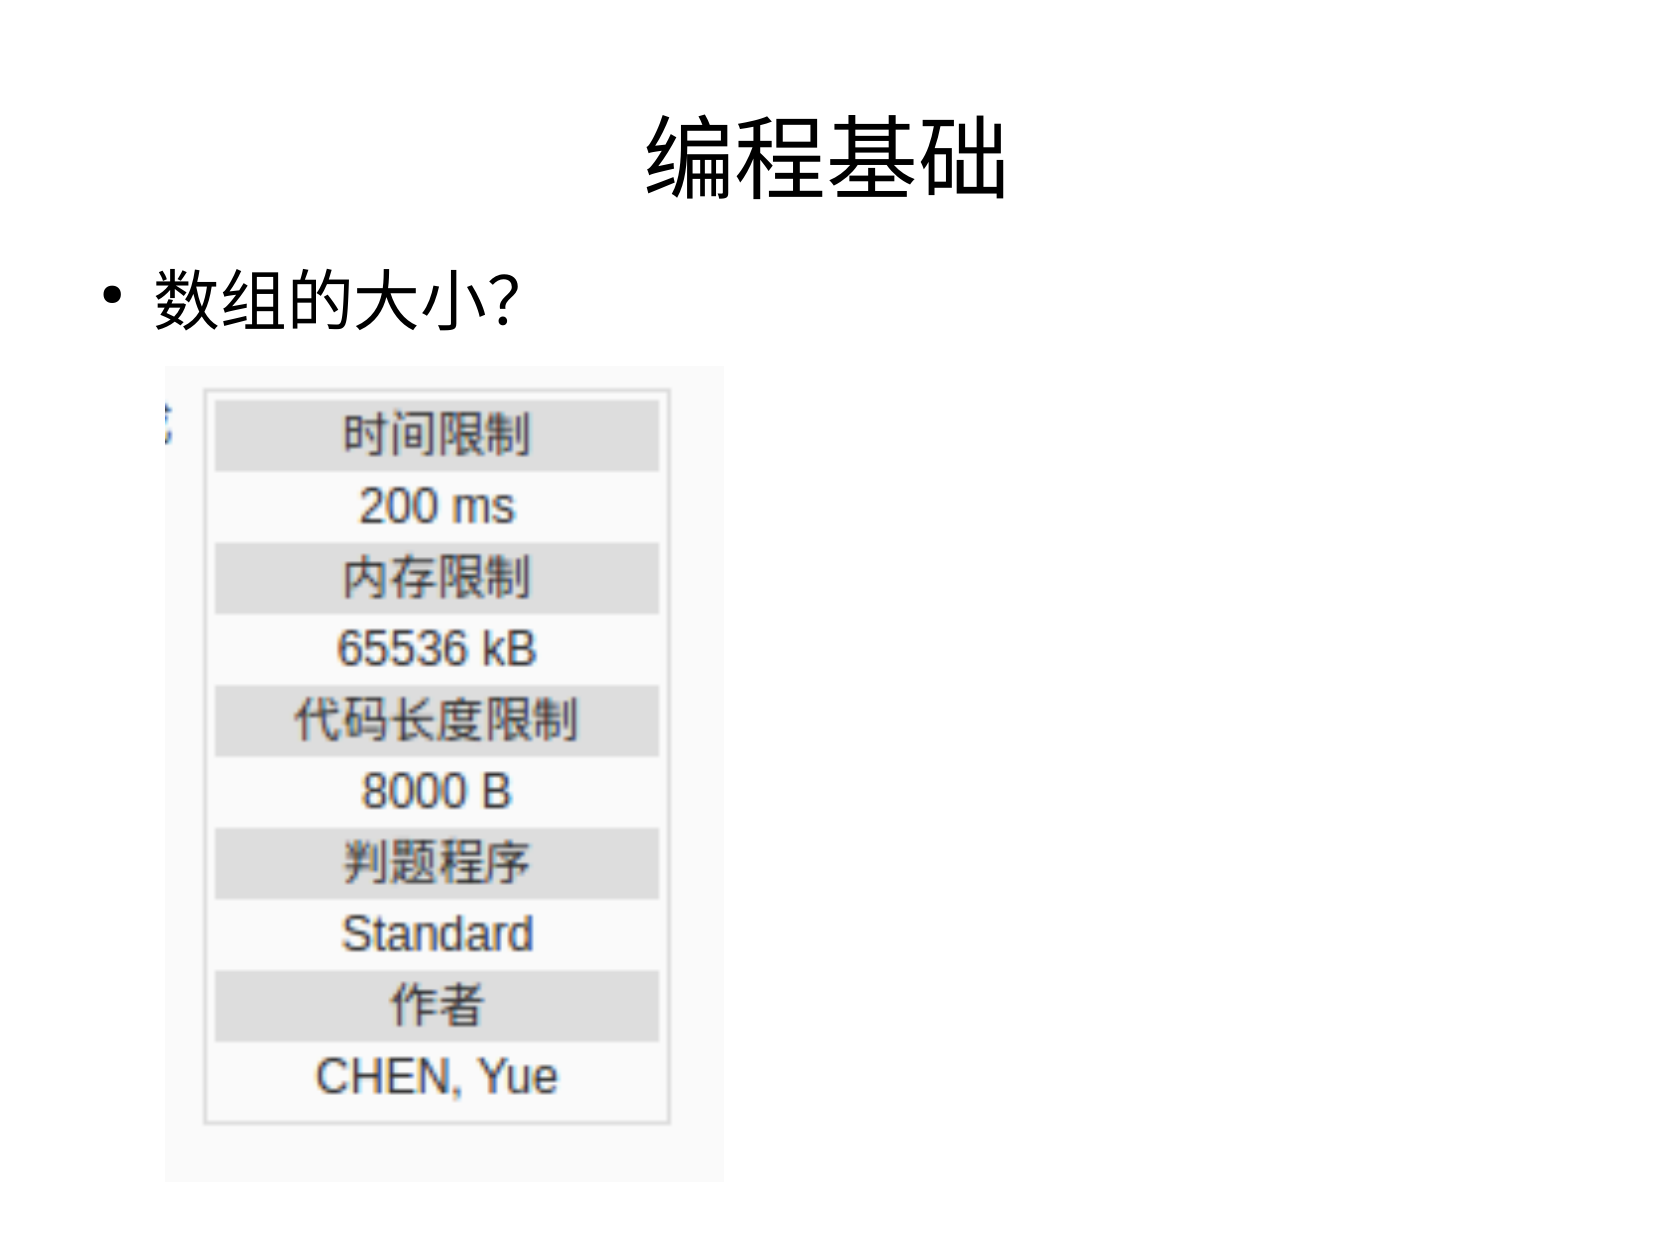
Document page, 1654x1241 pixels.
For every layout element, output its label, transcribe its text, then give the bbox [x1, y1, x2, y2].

list 数组的大小？ [82, 248, 1571, 1182]
title 编程基础 [82, 49, 1571, 248]
picture [165, 366, 724, 1182]
